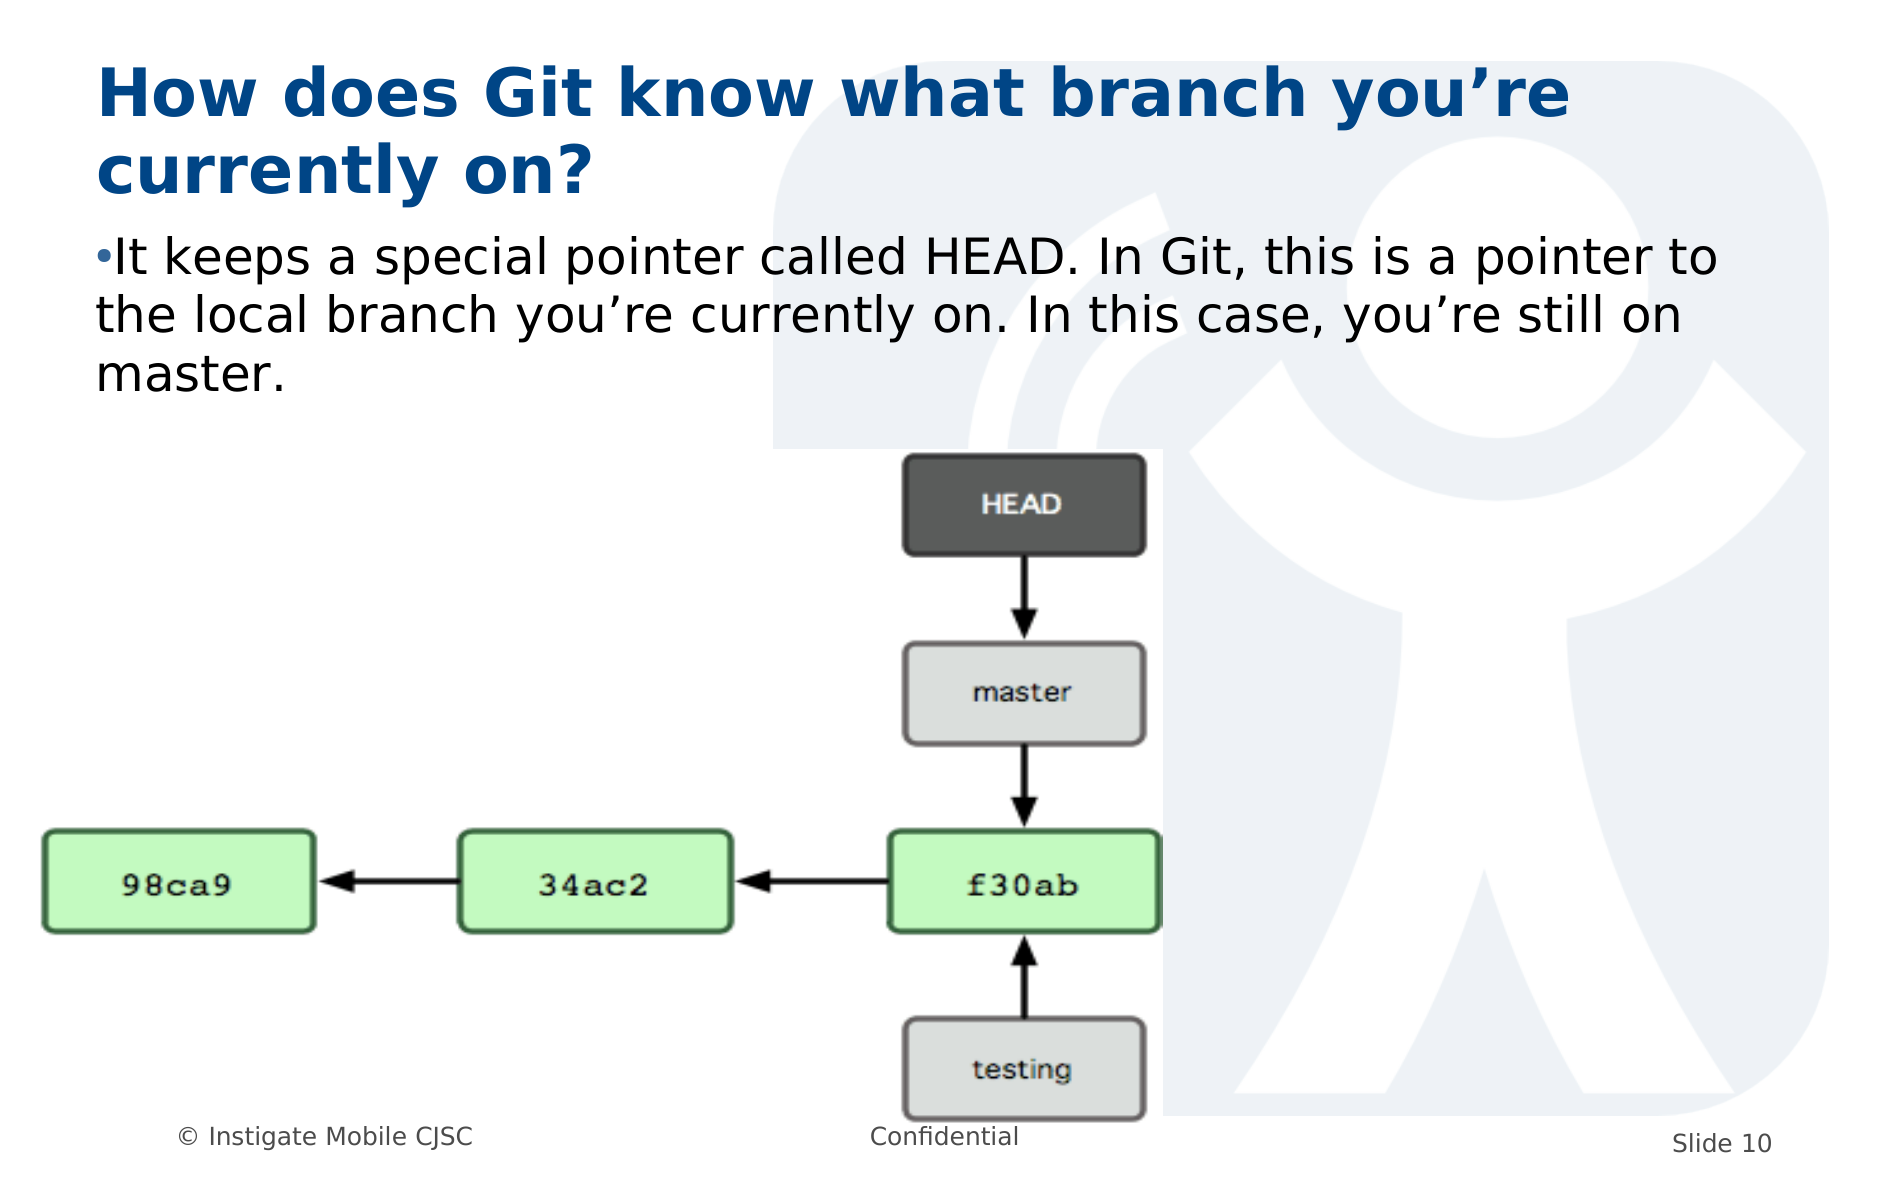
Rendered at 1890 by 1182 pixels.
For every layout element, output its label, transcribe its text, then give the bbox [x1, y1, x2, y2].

title How does Git know what branch you’re currently on? [96, 47, 1794, 217]
subtitle It keeps a special pointer called HEAD. In Git, this is a pointer to the local branch you’re currently on. In this case, you’re still on master. [95, 228, 1795, 914]
picture [37, 449, 1163, 1126]
